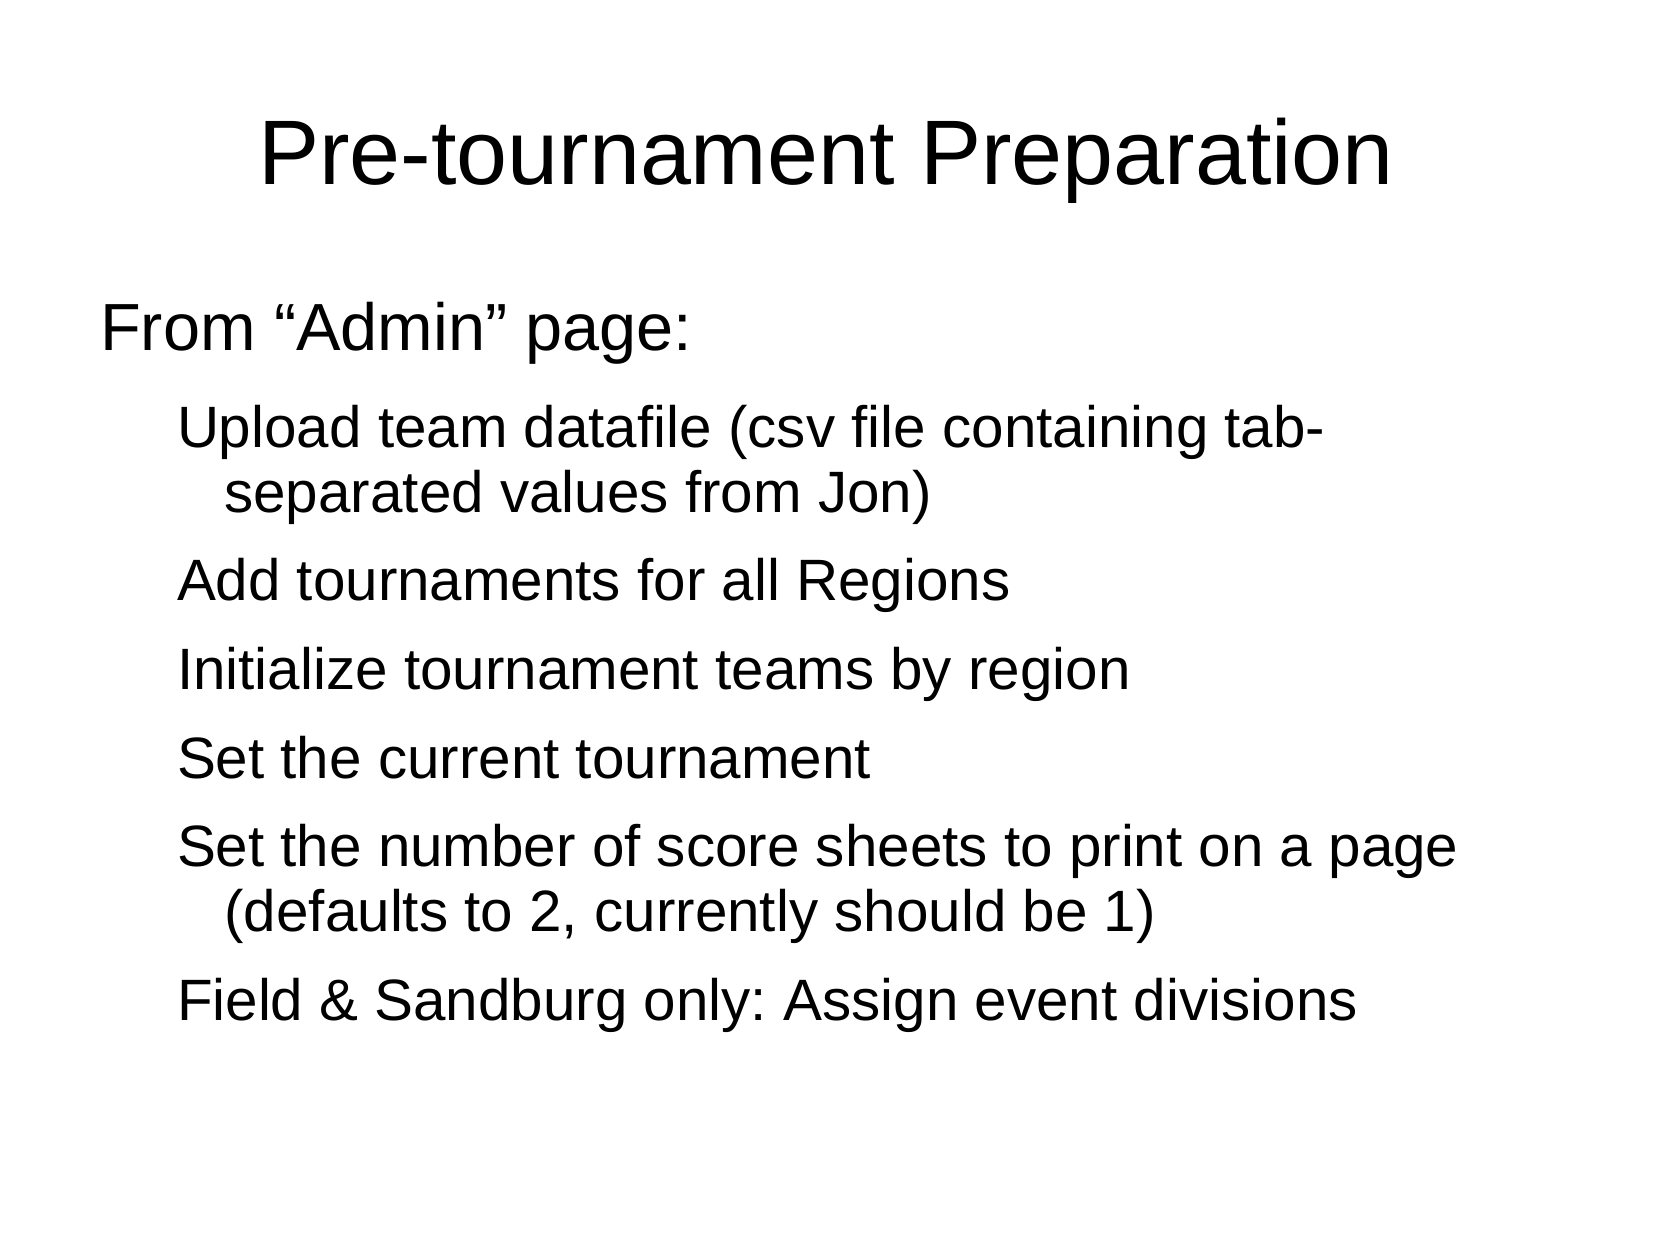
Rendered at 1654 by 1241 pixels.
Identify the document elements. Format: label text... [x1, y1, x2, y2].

title Pre-tournament Preparation [82, 49, 1571, 257]
list From “Admin” page: Upload team datafile (csv file containing tab-separated values from Jon) Add tournaments for all Regions Initialize tournament teams by region Set the current tournament Set the number of score sheets to print on a page (defaults to 2, currently should be 1) Field & Sandburg only: Assign event divisions [82, 290, 1571, 1109]
